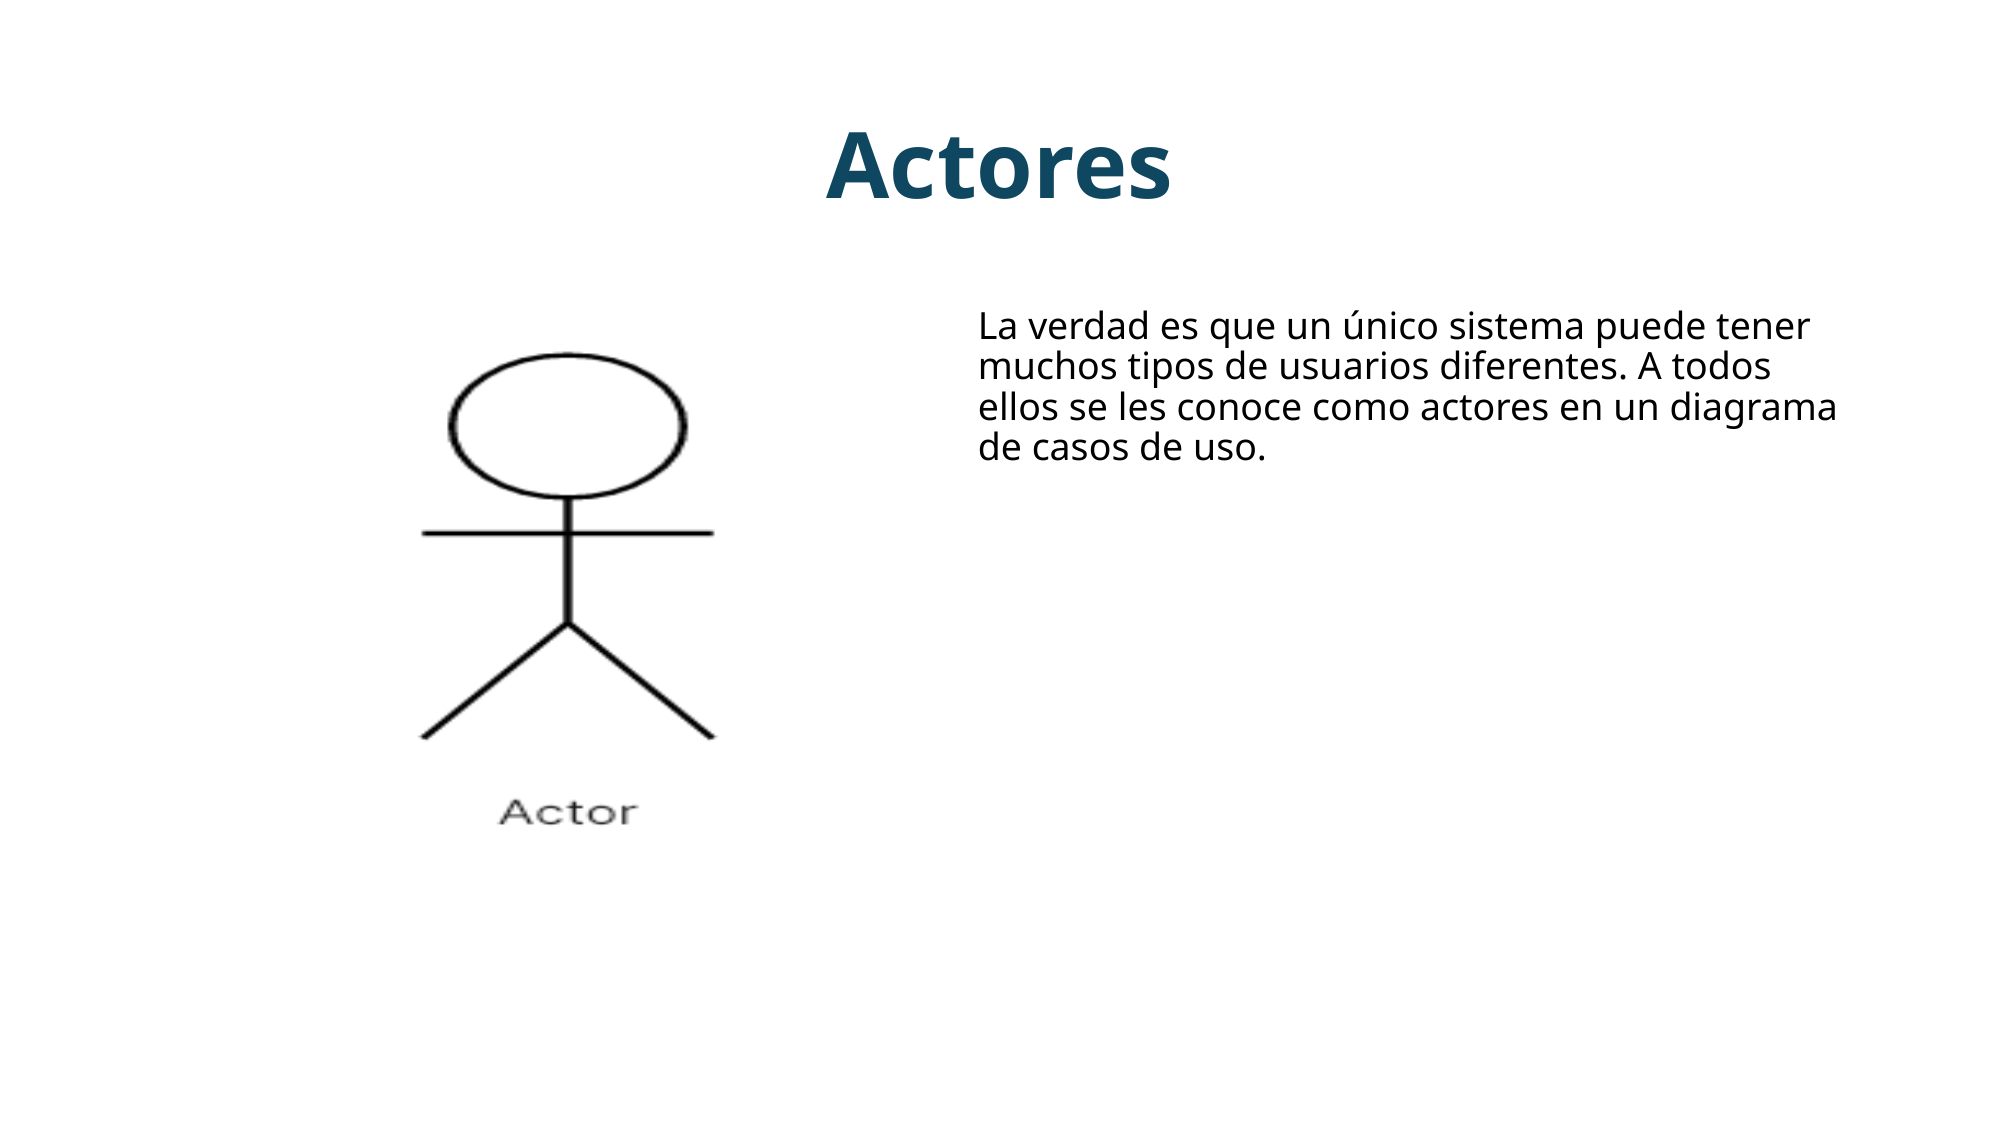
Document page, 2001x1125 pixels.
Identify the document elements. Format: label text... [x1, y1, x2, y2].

list La verdad es que un único sistema puede tener muchos tipos de usuarios diferentes. A todos ellos se les conoce como actores en un diagrama de casos de uso. [962, 299, 1863, 1014]
picture [318, 326, 820, 851]
title Actores [137, 59, 1863, 278]
